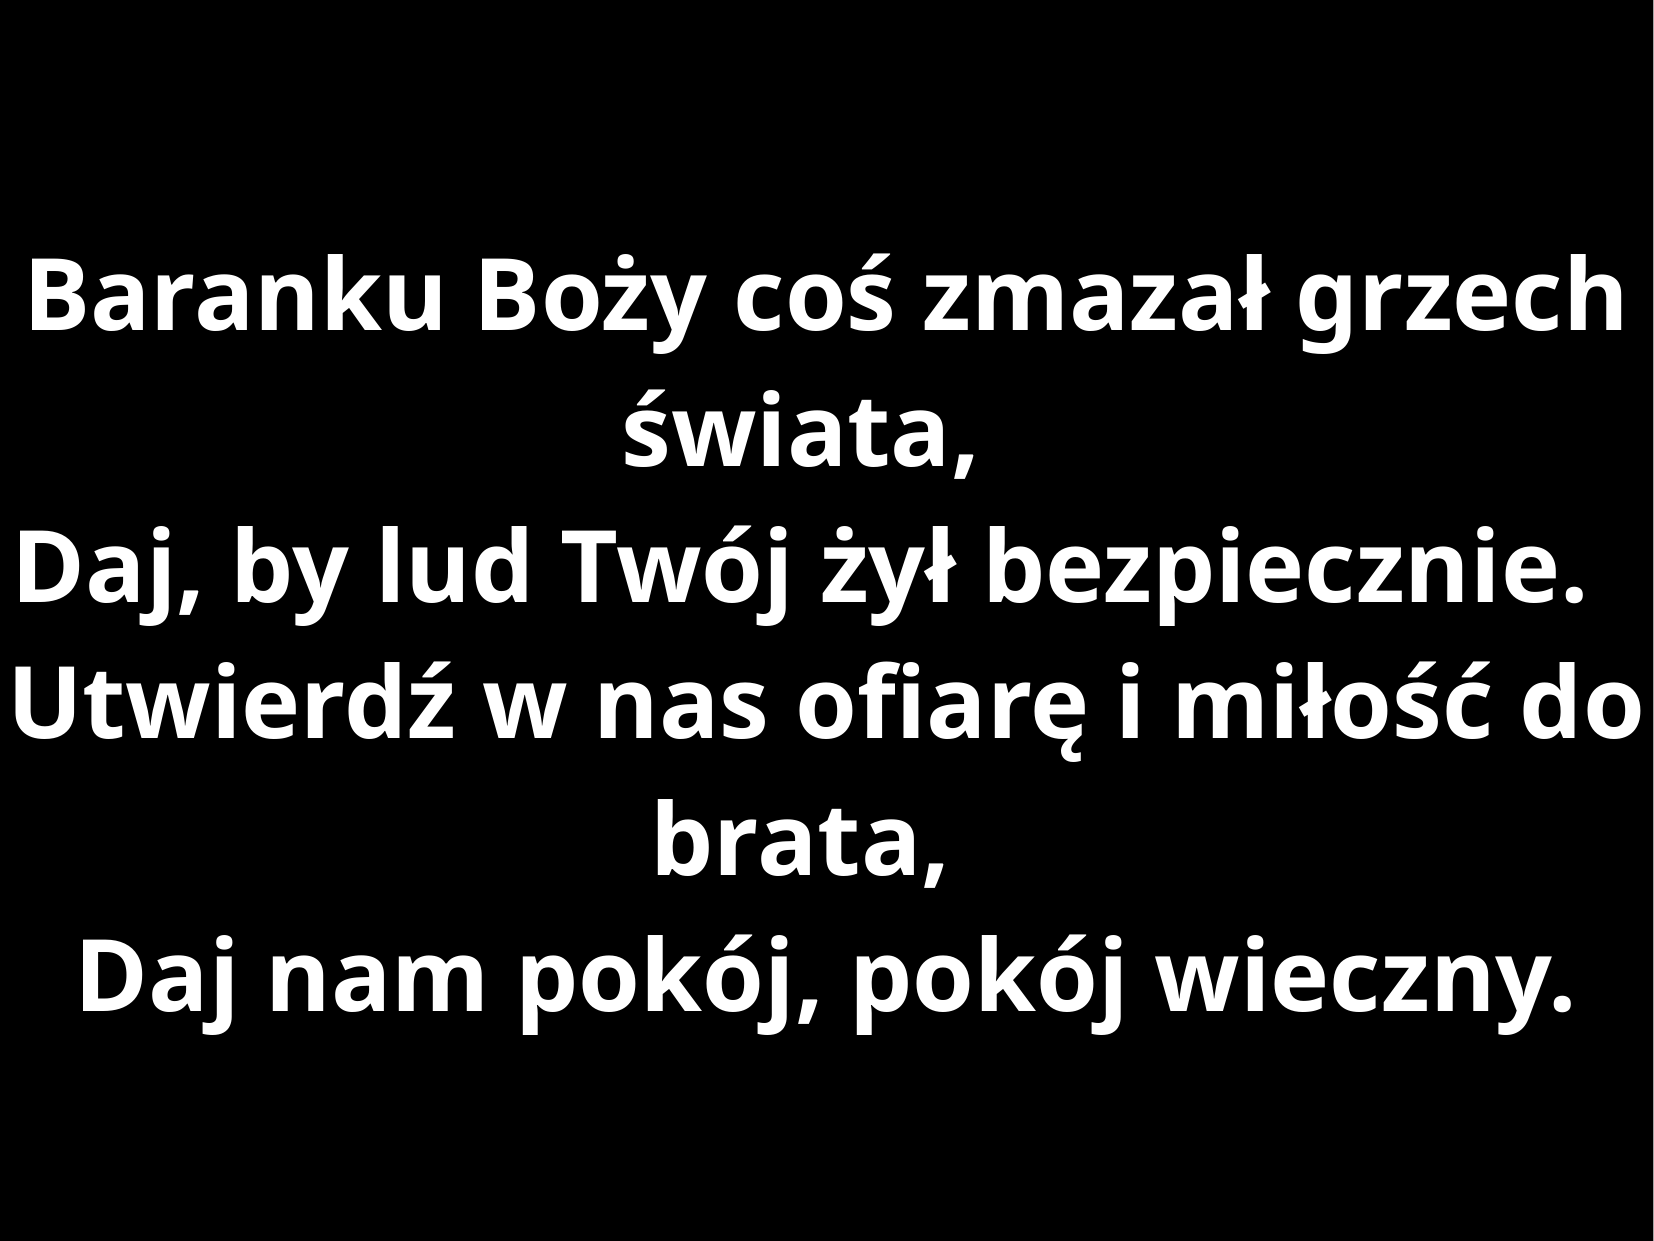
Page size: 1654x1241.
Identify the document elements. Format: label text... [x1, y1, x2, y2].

title Baranku Boży coś zmazał grzech świata, Daj, by lud Twój żył bezpiecznie. Utwierdź w nas ofiarę i miłość do brata, Daj nam pokój, pokój wieczny. [0, 0, 1654, 1241]
